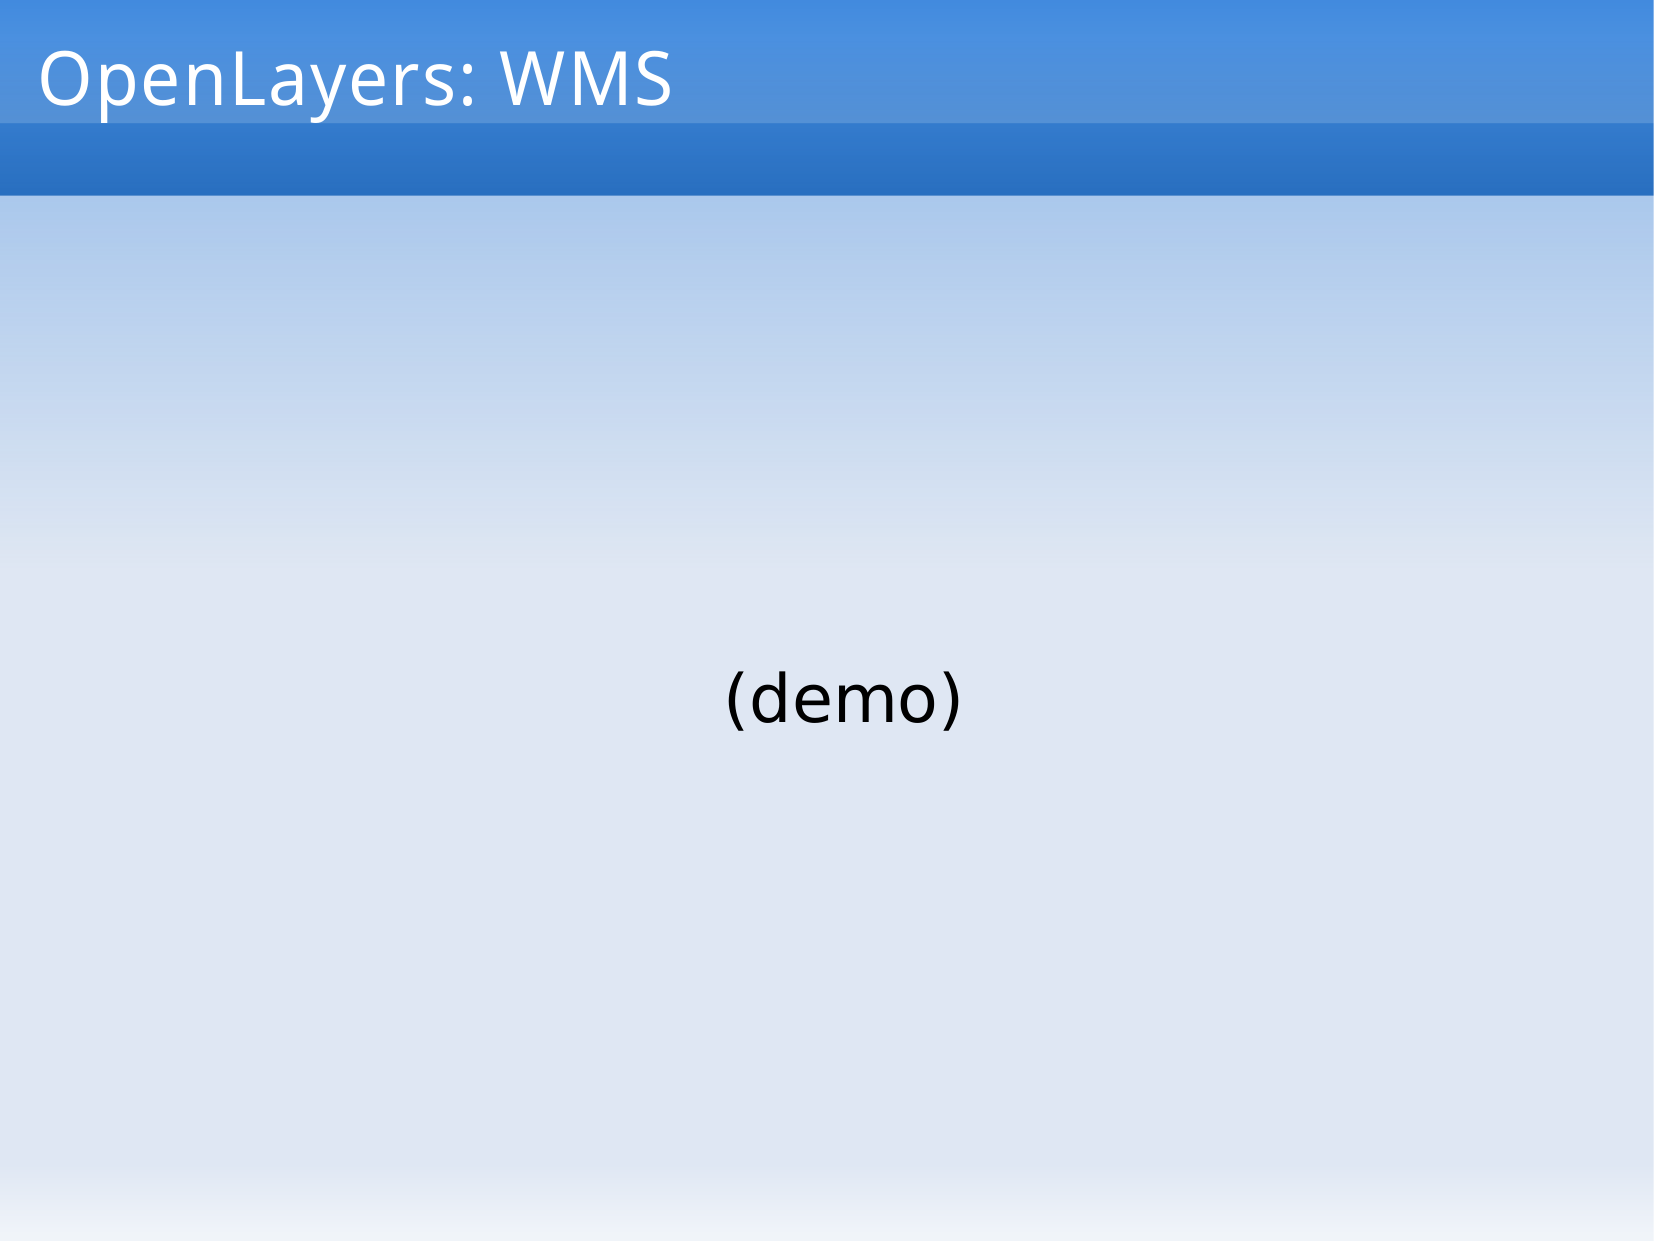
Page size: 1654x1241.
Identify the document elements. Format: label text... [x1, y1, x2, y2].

picture [0, 0, 1654, 1241]
title OpenLayers: WMS [37, 2, 1463, 151]
subtitle (demo) [82, 297, 1571, 1102]
